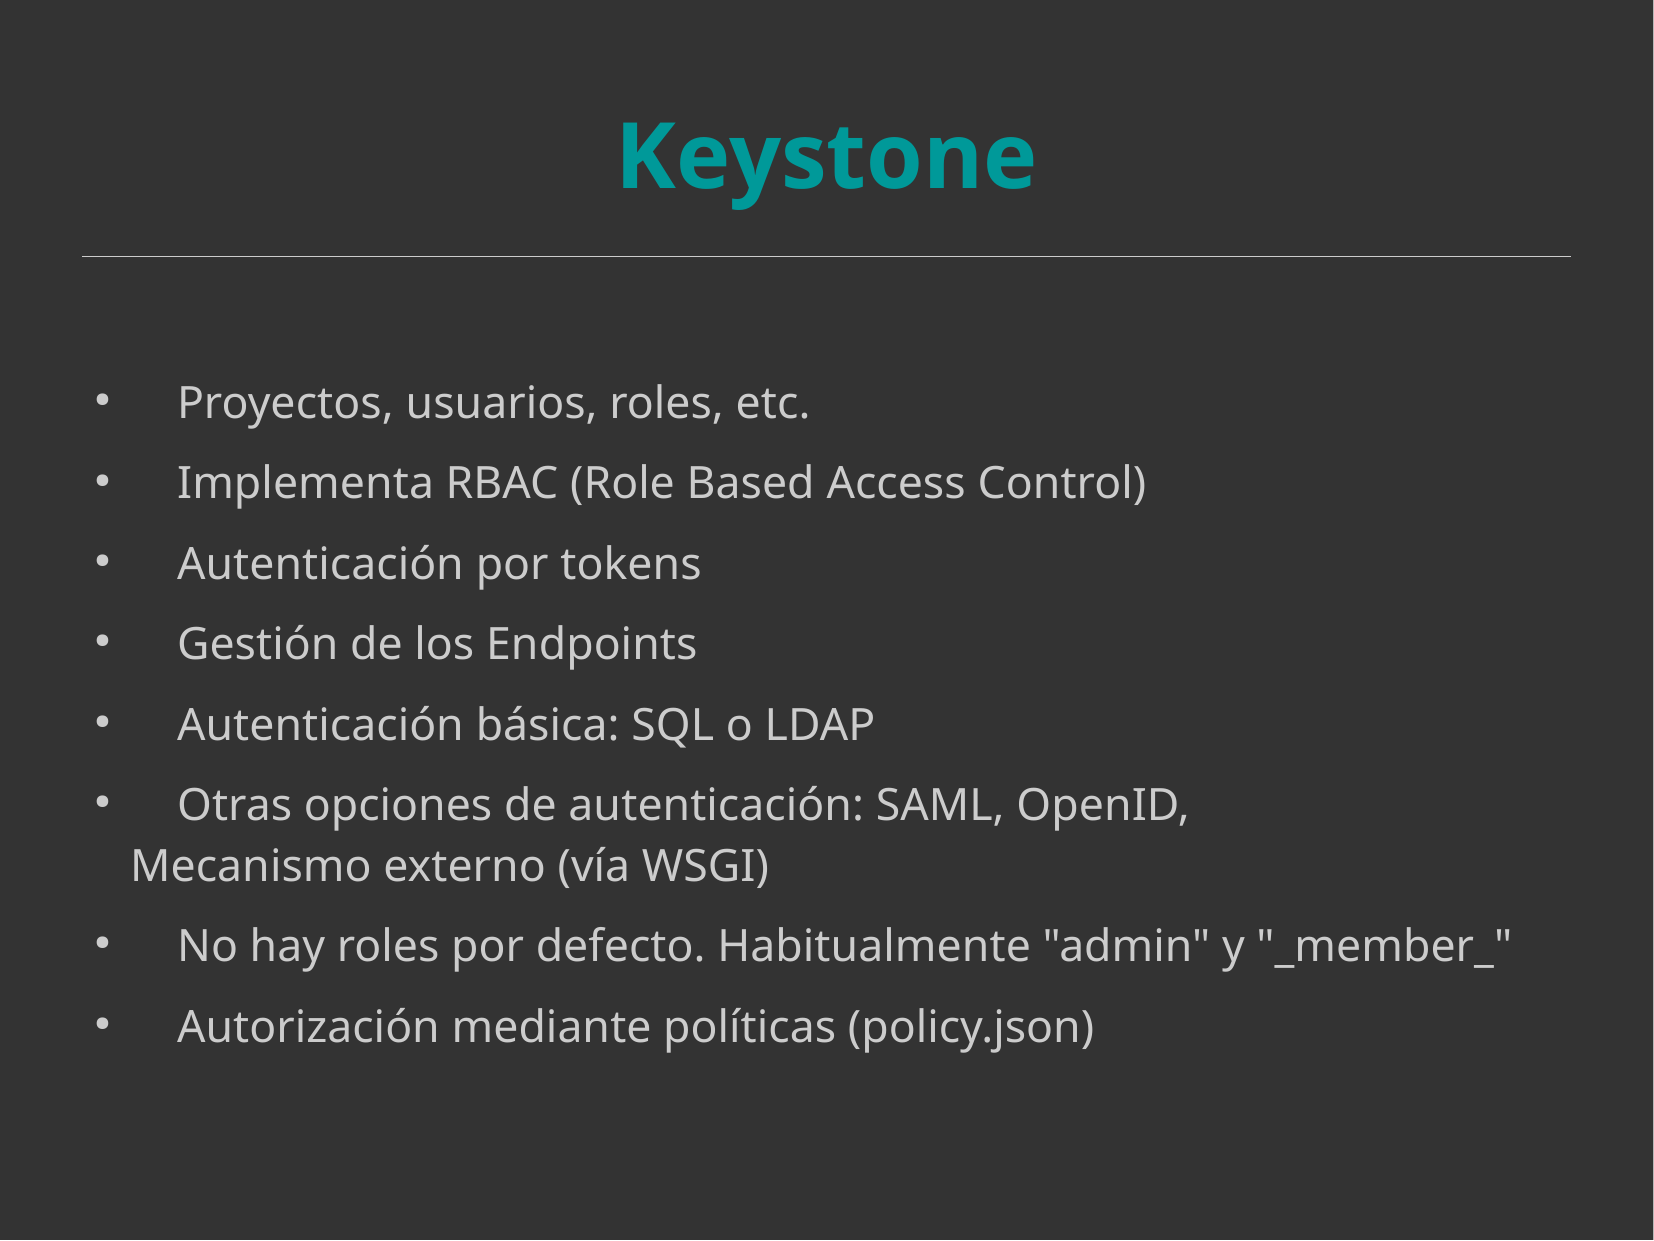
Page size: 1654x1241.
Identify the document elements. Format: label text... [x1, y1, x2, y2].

title Keystone [82, 49, 1571, 257]
list Proyectos, usuarios, roles, etc. Implementa RBAC (Role Based Access Control) Autenticación por tokens Gestión de los Endpoints Autenticación básica: SQL o LDAP Otras opciones de autenticación: SAML, OpenID, Mecanismo externo (vía WSGI) No hay roles por defecto. Habitualmente "admin" y "_member_" Autorización mediante políticas (policy.json) [82, 290, 1571, 1075]
